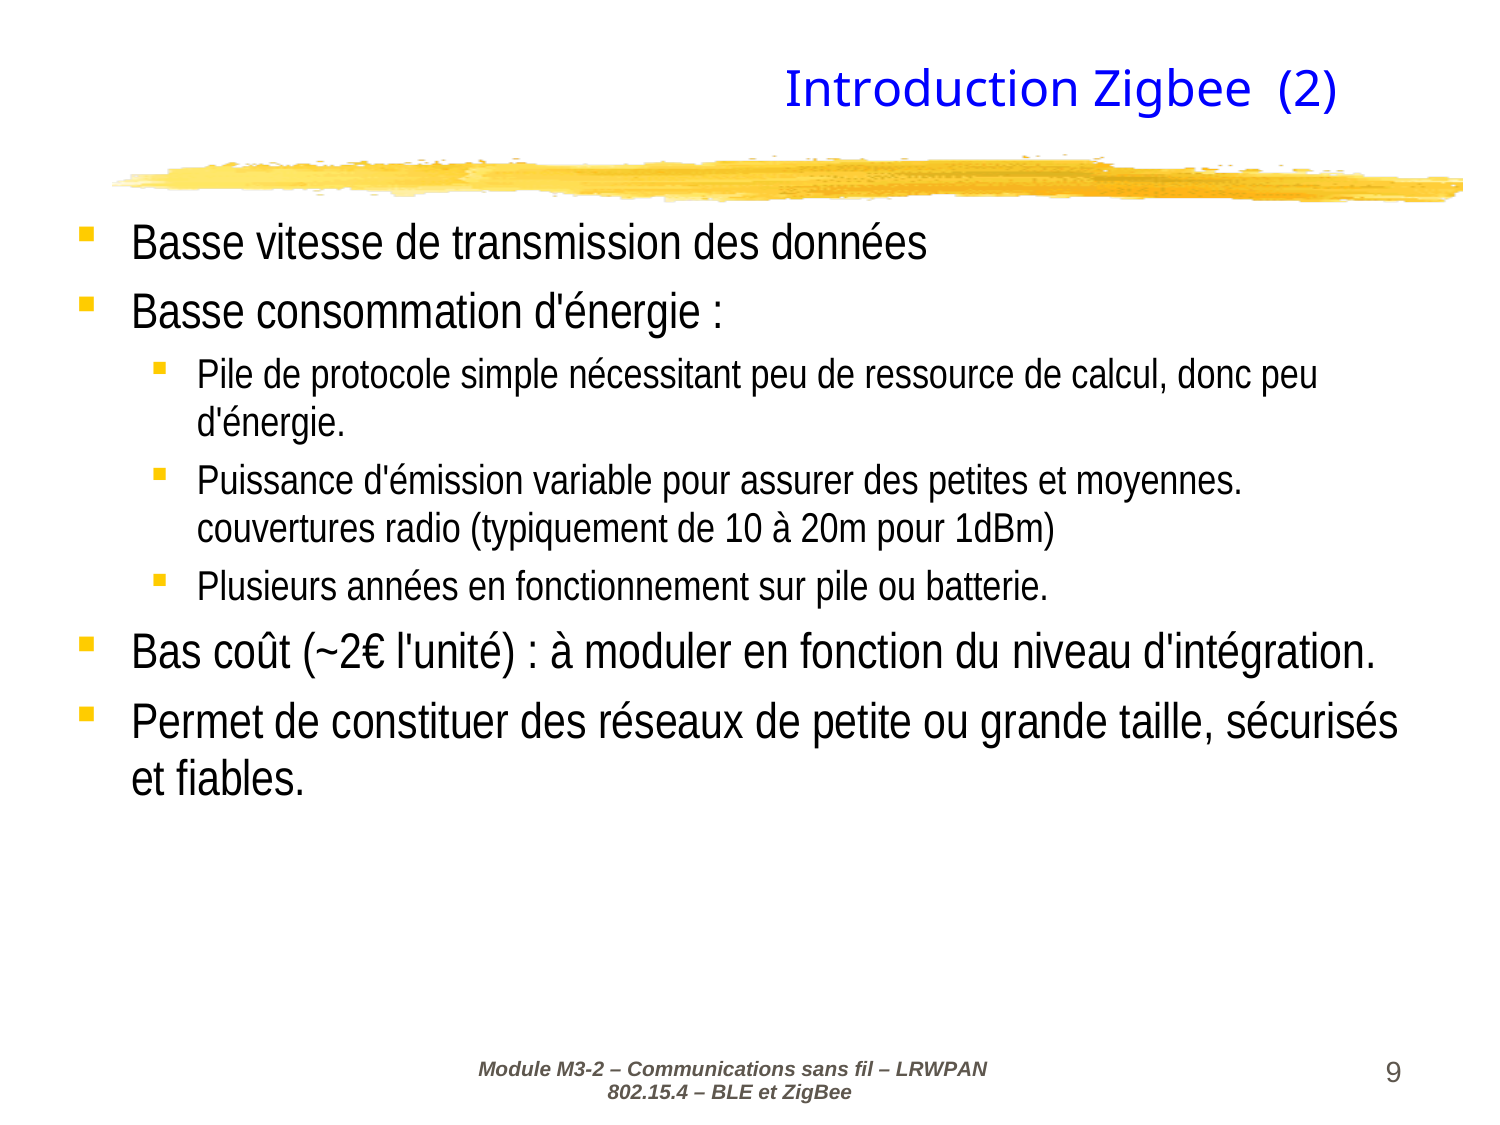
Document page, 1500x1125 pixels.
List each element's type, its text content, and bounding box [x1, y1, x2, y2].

picture [112, 149, 1463, 213]
list Basse vitesse de transmission des données Basse consommation d'énergie : Pile de protocole simple nécessitant peu de ressource de calcul, donc peu d'énergie. Puissance d'émission variable pour assurer des petites et moyennes. couvertures radio (typiquement de 10 à 20m pour 1dBm) Plusieurs années en fonctionnement sur pile ou batterie. Bas coût (~2€ l'unité) : à moduler en fonction du niveau d'intégration. Permet de constituer des réseaux de petite ou grande taille, sécurisés et fiables. [74, 212, 1417, 812]
title Introduction Zigbee (2) [62, 37, 1338, 138]
